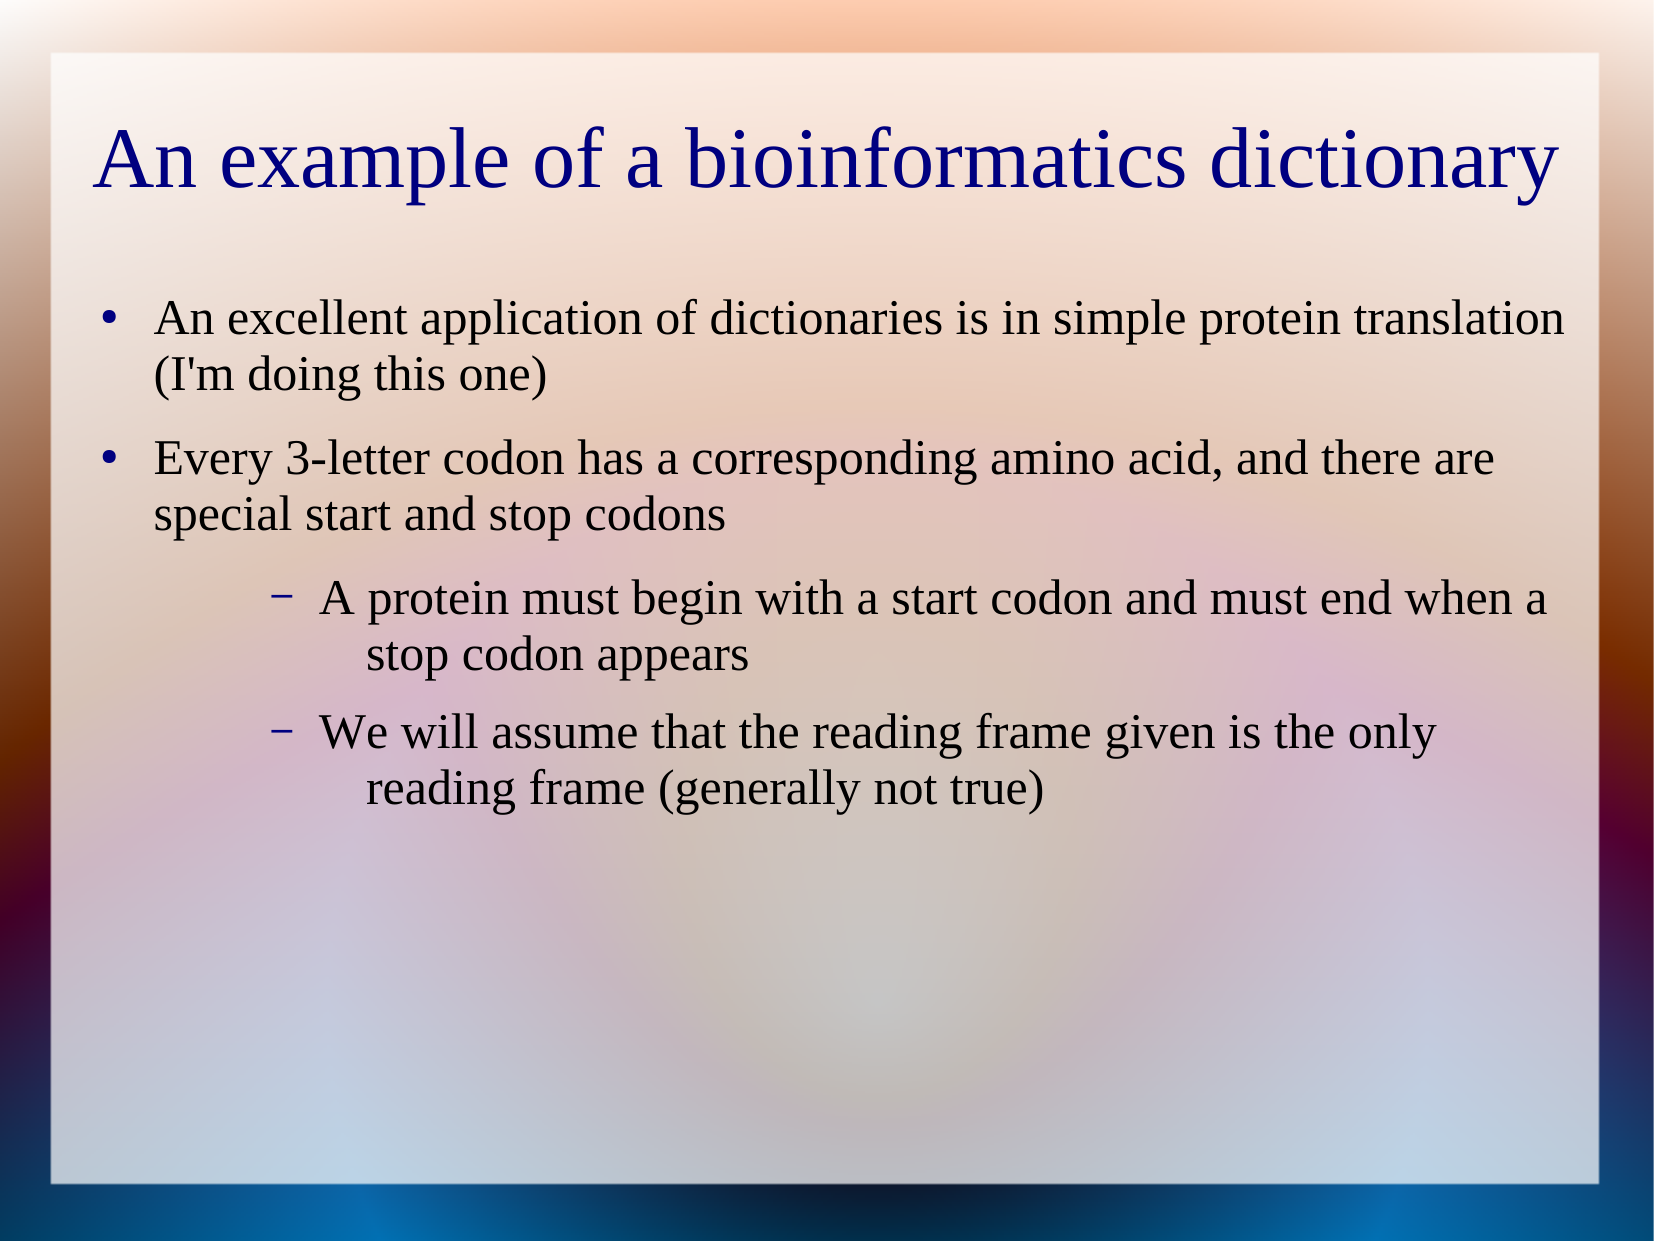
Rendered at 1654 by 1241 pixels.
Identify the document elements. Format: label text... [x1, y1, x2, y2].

title An example of a bioinformatics dictionary [82, 55, 1571, 263]
list An excellent application of dictionaries is in simple protein translation (I'm doing this one) Every 3-letter codon has a corresponding amino acid, and there are special start and stop codons A protein must begin with a start codon and must end when a stop codon appears We will assume that the reading frame given is the only reading frame (generally not true) [82, 290, 1571, 1010]
picture [0, 0, 1654, 1241]
